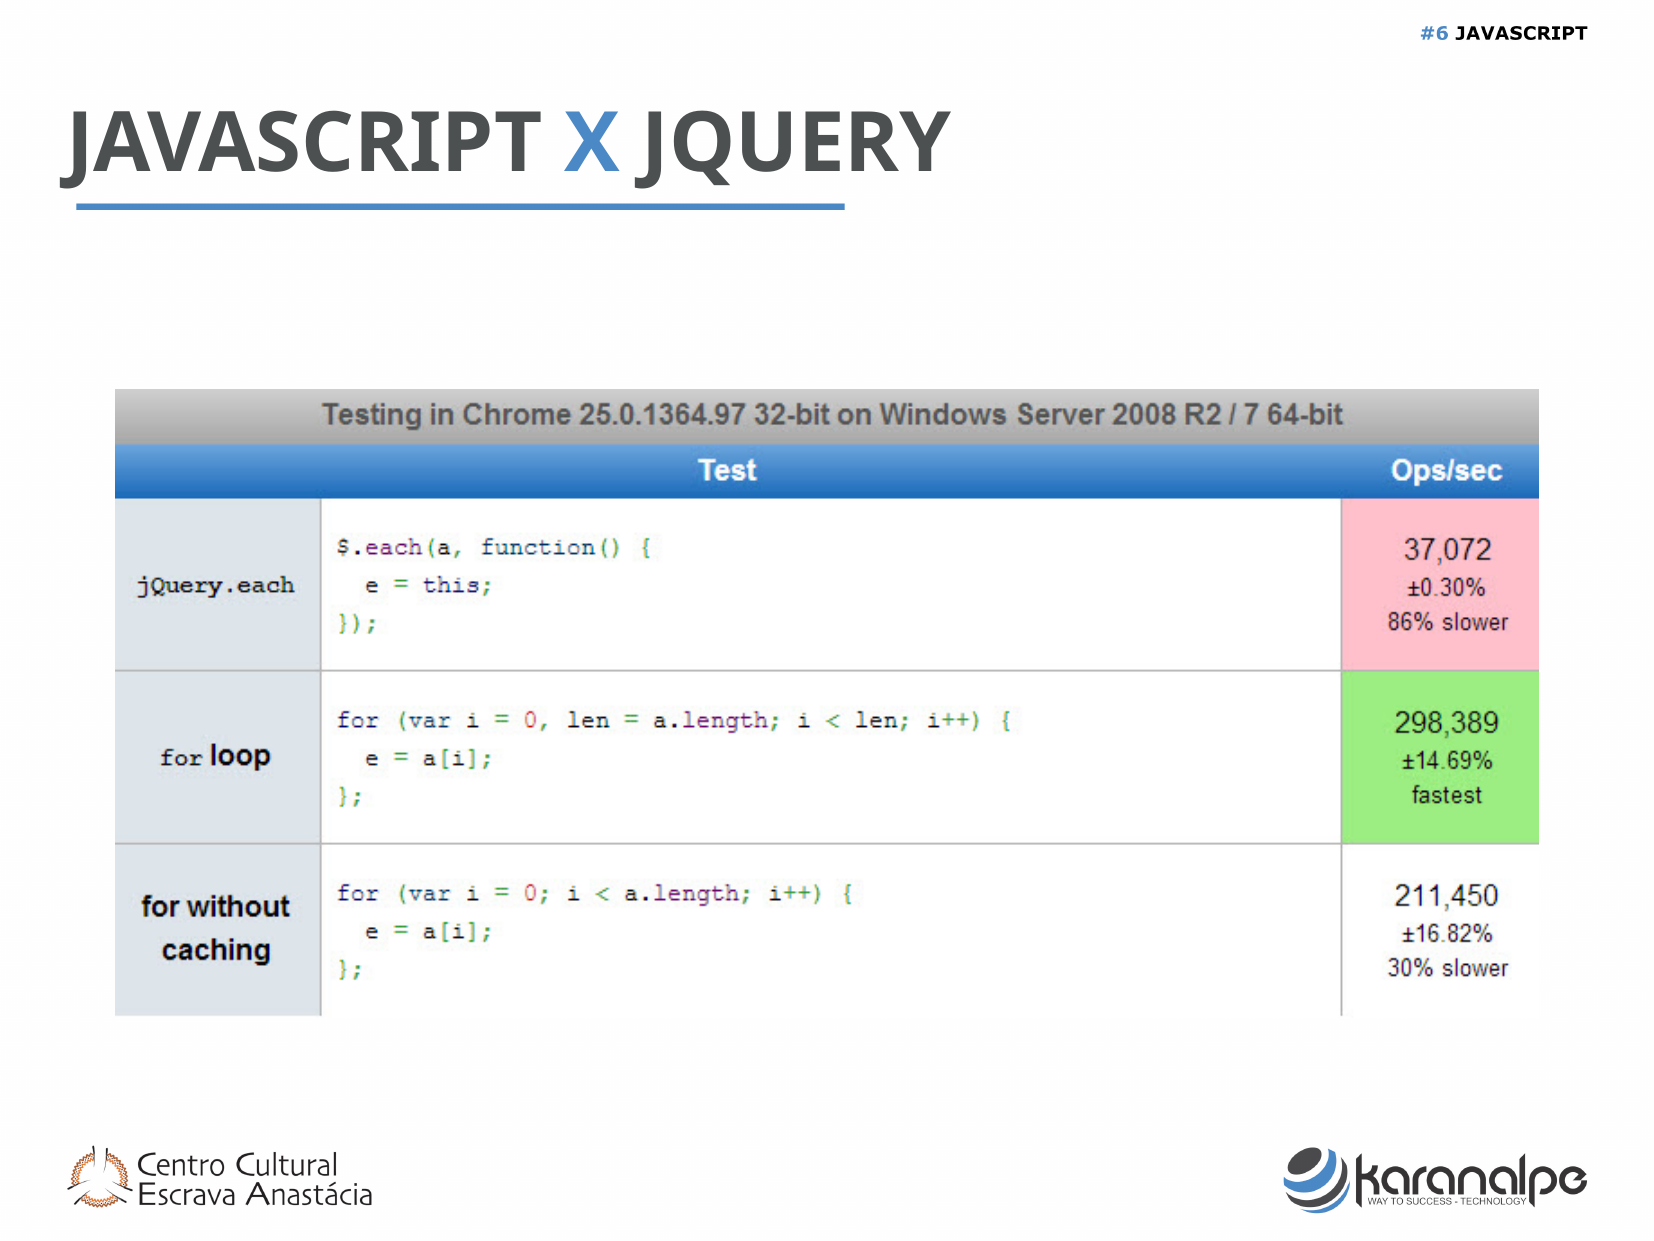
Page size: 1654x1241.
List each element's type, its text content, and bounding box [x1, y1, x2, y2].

picture [0, 0, 1654, 1241]
title JAVASCRIPT X JQUERY [66, 35, 1555, 243]
